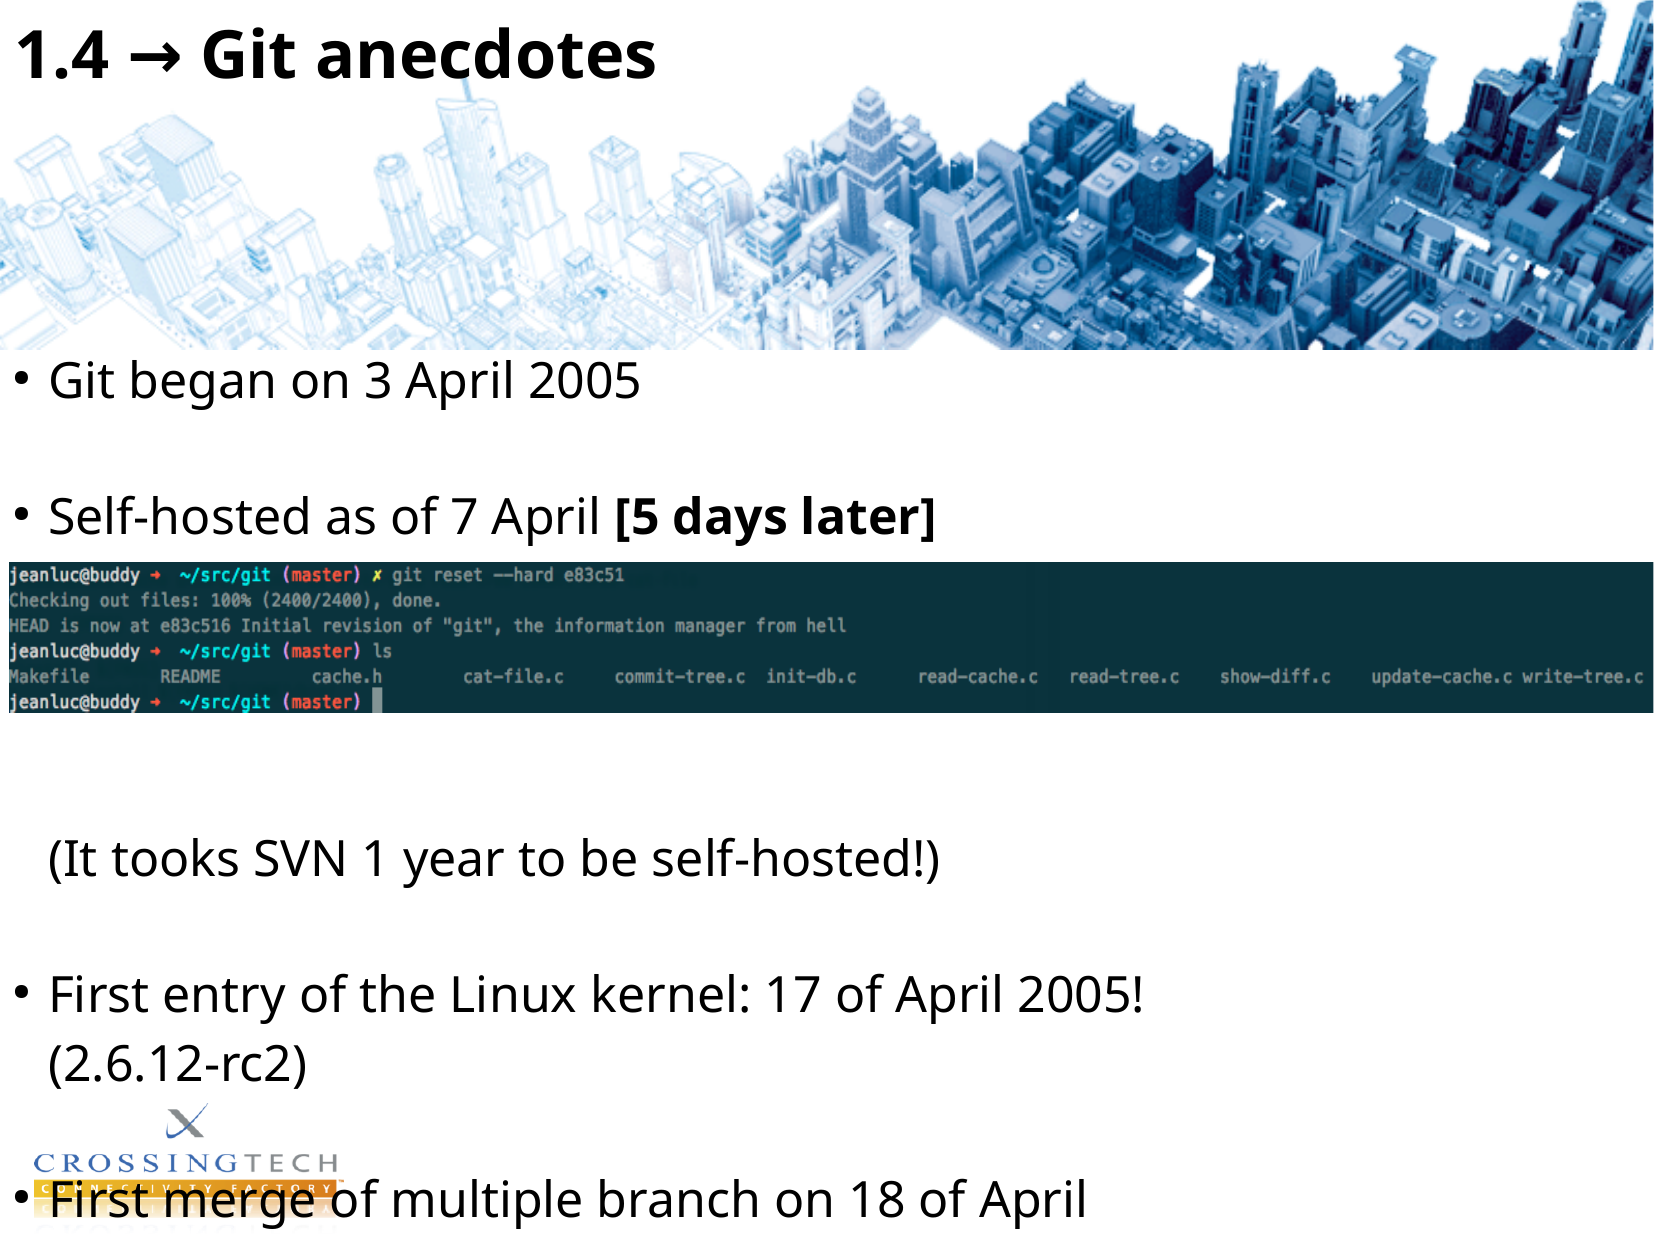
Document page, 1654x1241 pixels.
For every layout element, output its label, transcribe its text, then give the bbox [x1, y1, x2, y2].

picture [336, 1193, 344, 1214]
picture [0, 0, 1654, 350]
text_box Git began on 3 April 2005 Self-hosted as of 7 April [5 days later] (It tooks SVN 1 year to be self-hosted!) First entry of the Linux kernel: 17 of April 2005! (2.6.12-rc2) First merge of multiple branch on 18 of April [0, 337, 1569, 1110]
picture [34, 1110, 344, 1237]
picture [9, 562, 1654, 713]
text_box 1.4 → Git anecdotes [0, 0, 793, 93]
